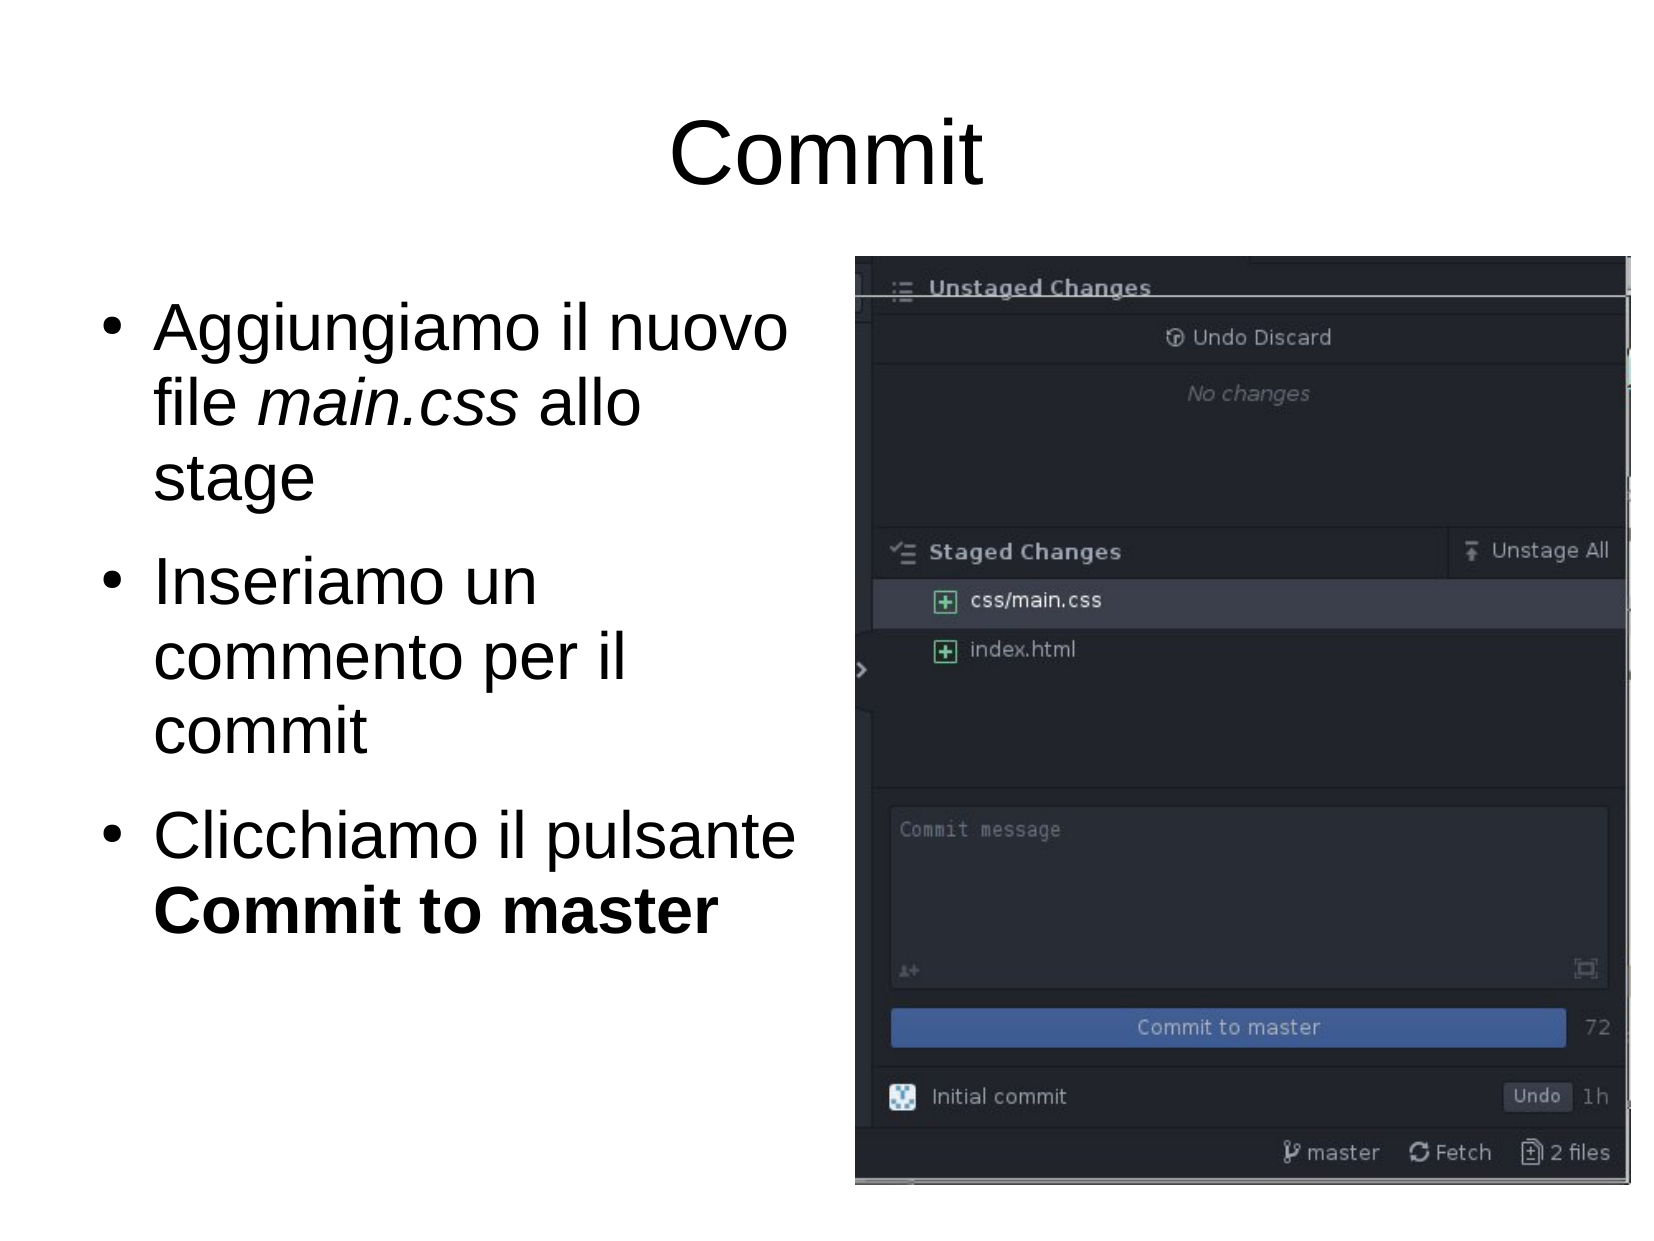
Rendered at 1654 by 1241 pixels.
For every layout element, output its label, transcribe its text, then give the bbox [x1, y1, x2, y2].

picture [855, 256, 1631, 1186]
list Aggiungiamo il nuovo file main.css allo stage Inseriamo un commento per il commit Clicchiamo il pulsante Commit to master [82, 290, 809, 1010]
title Commit [82, 49, 1571, 257]
